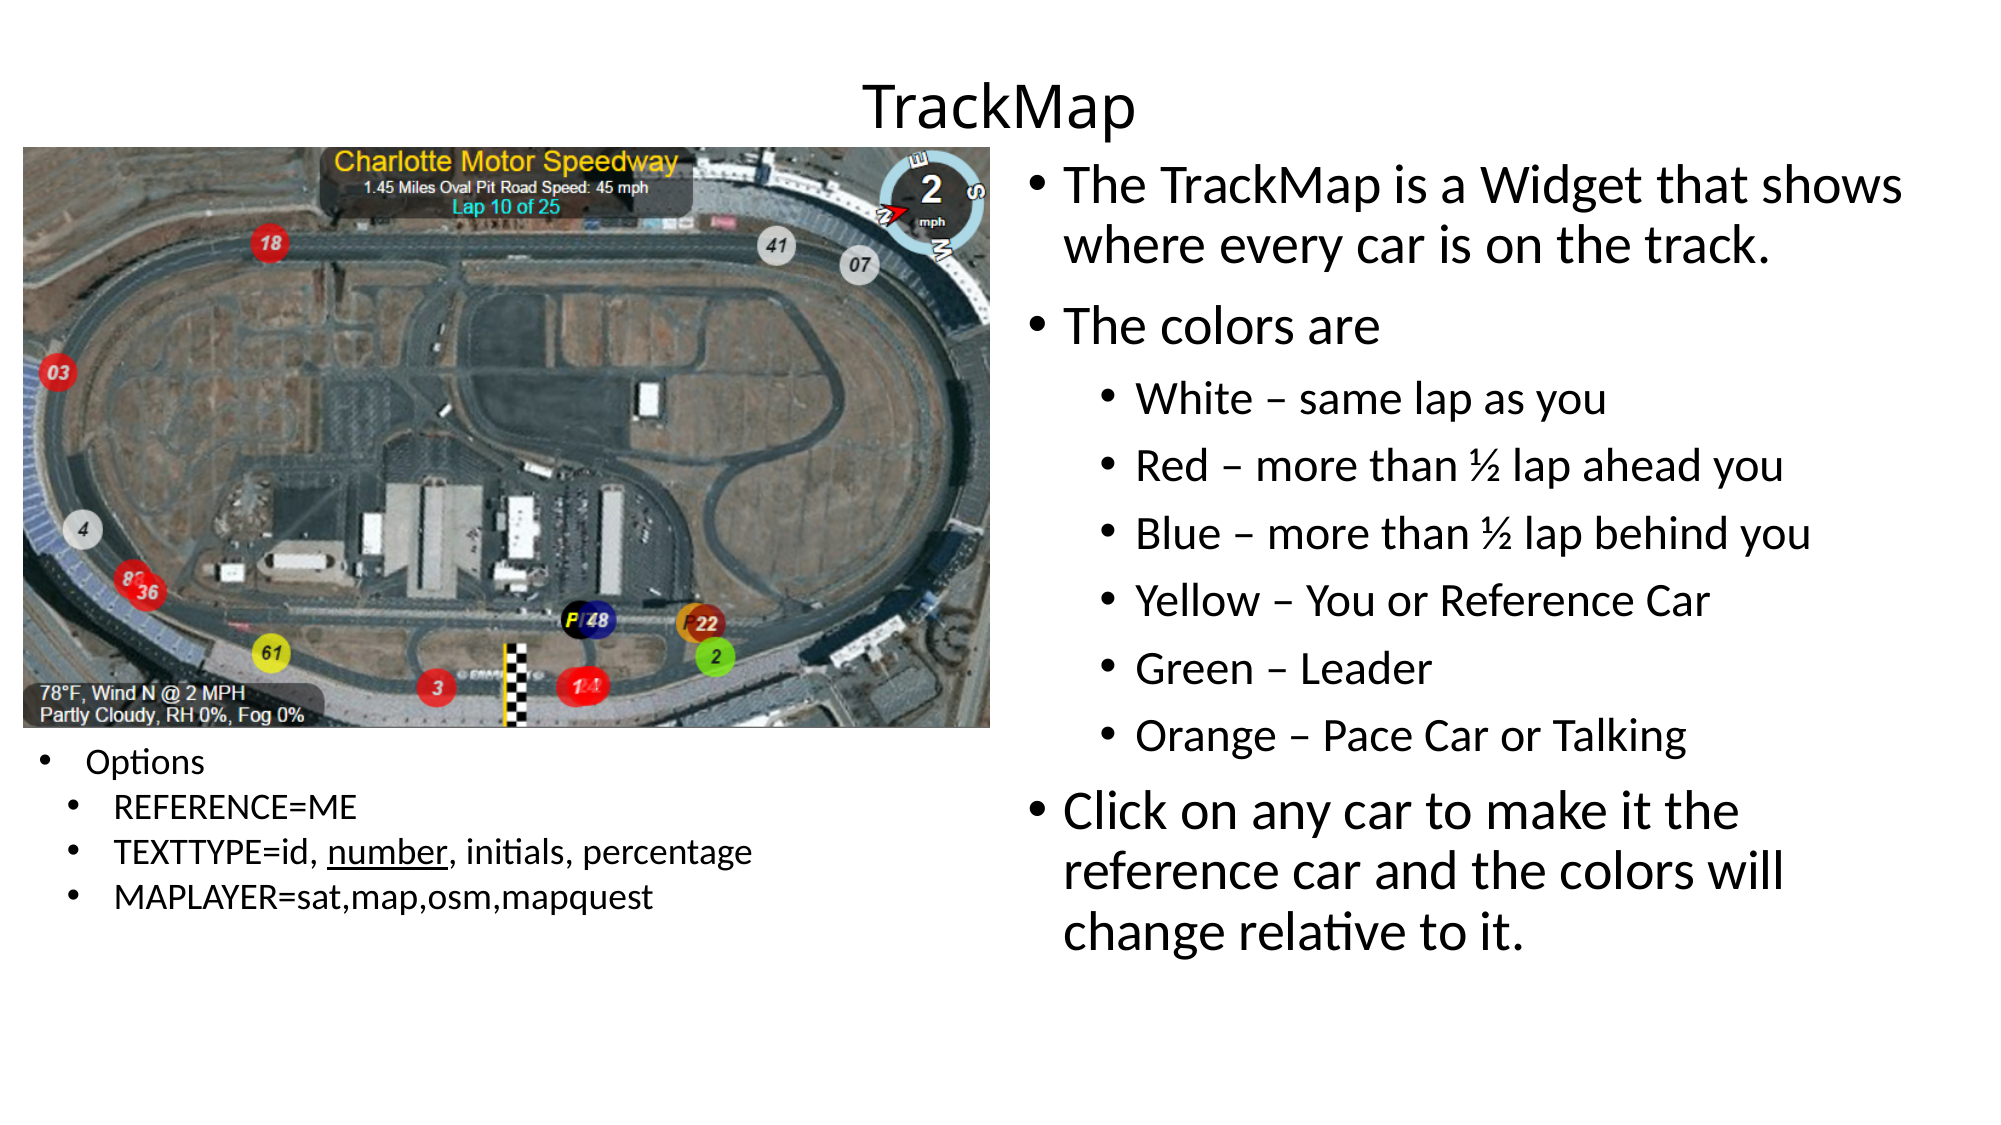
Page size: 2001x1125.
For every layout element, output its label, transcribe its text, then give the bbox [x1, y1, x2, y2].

title TrackMap [137, 59, 1863, 148]
list The TrackMap is a Widget that shows where every car is on the track. The colors are White – same lap as you Red – more than ½ lap ahead you Blue – more than ½ lap behind you Yellow – You or Reference Car Green – Leader Orange – Pace Car or Talking Click on any car to make it the reference car and the colors will change relative to it. [1012, 147, 1932, 1014]
picture [23, 147, 990, 728]
text_box Options REFERENCE=ME TEXTTYPE=id, number, initials, percentage MAPLAYER=sat,map,osm,mapquest [23, 729, 891, 970]
